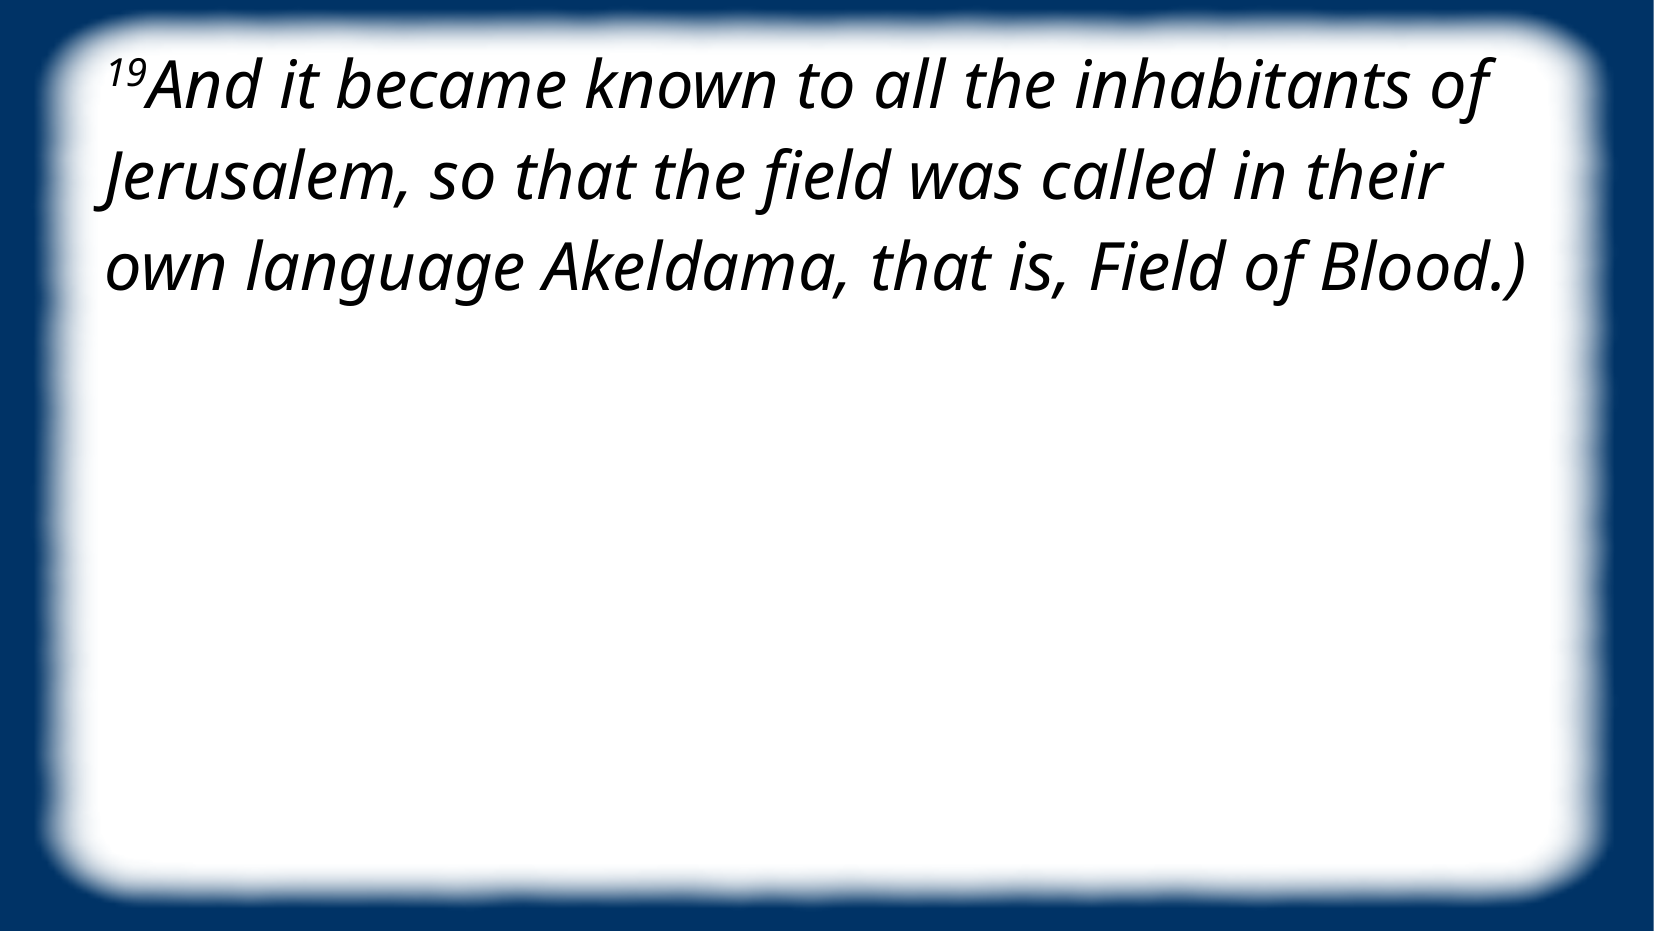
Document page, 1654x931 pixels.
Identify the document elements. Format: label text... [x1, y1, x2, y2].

picture [0, 0, 1654, 931]
text_box 19And it became known to all the inhabitants of Jerusalem, so that the field was called in their own language Akeldama, that is, Field of Blood.) [90, 30, 1576, 312]
